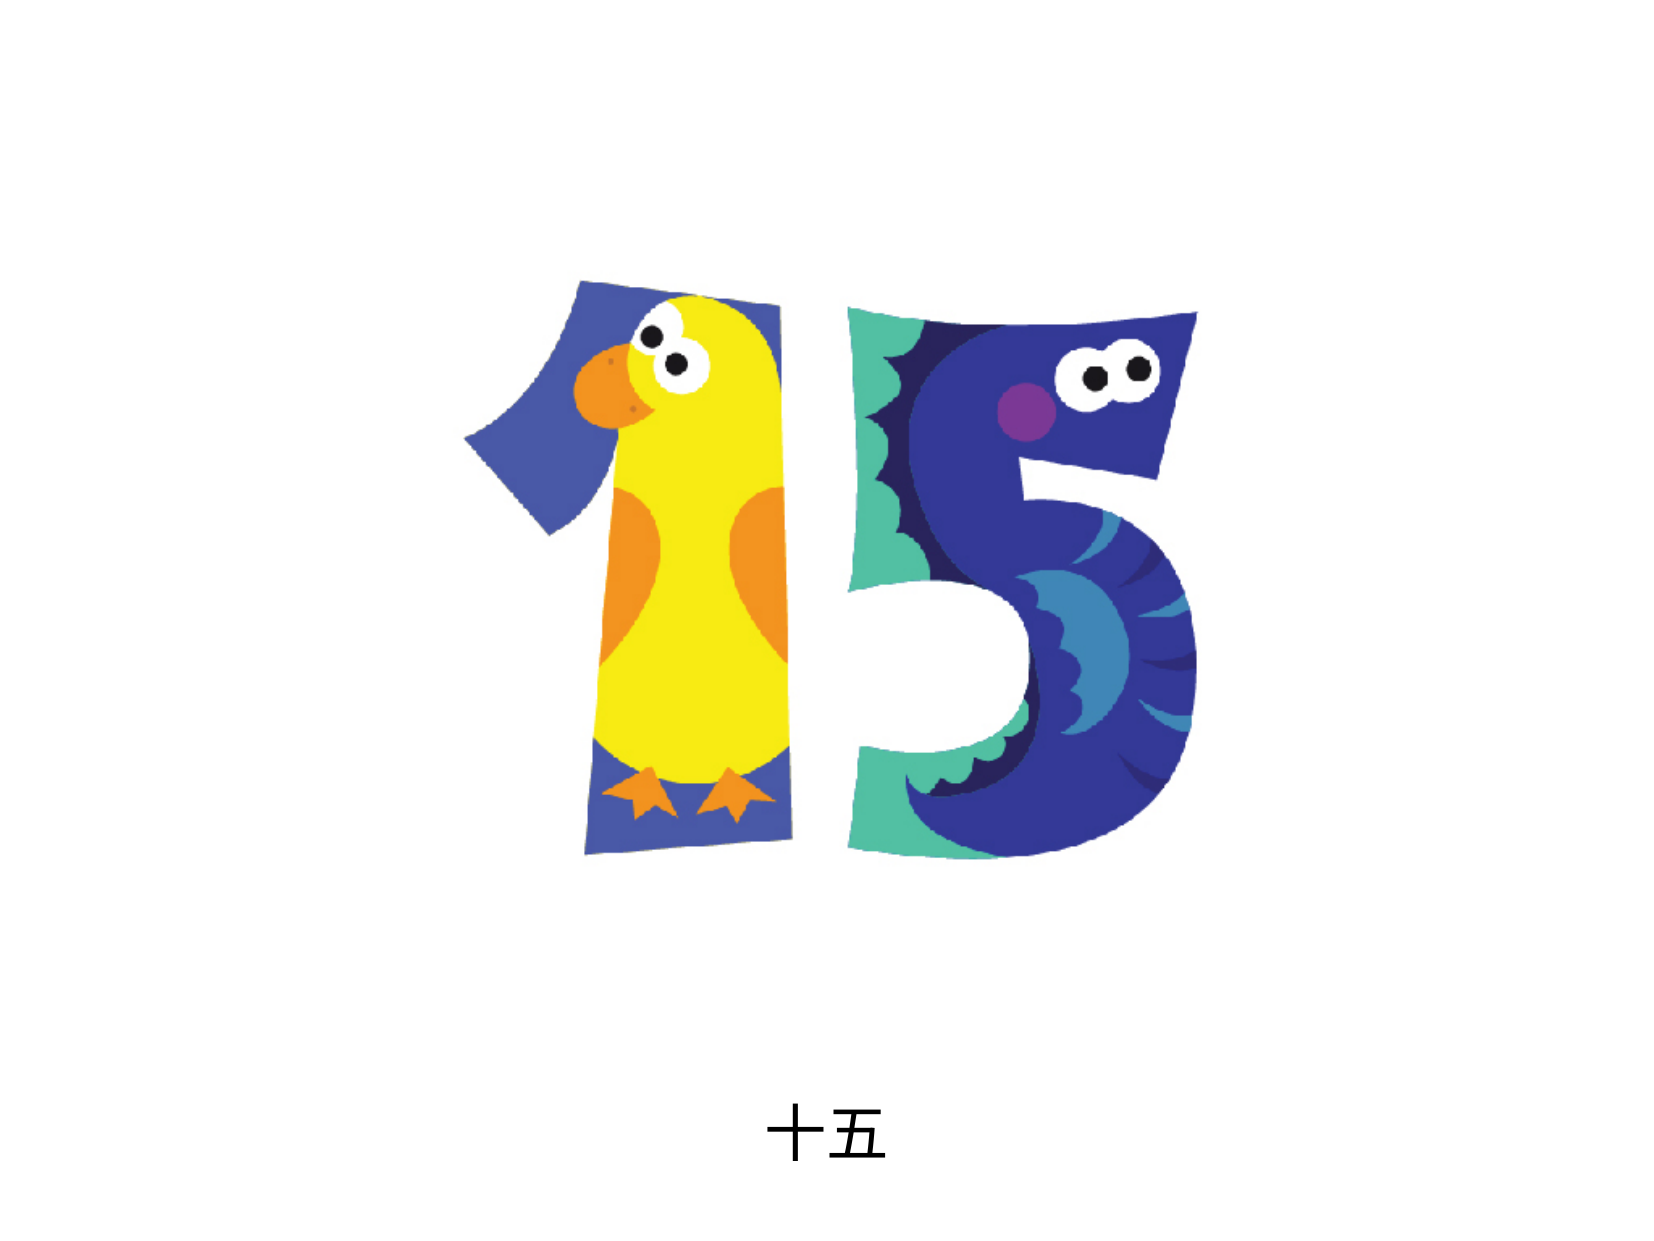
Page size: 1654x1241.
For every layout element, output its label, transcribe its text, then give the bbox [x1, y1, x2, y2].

title 十五 [82, 1025, 1571, 1233]
picture [0, 0, 1654, 1241]
